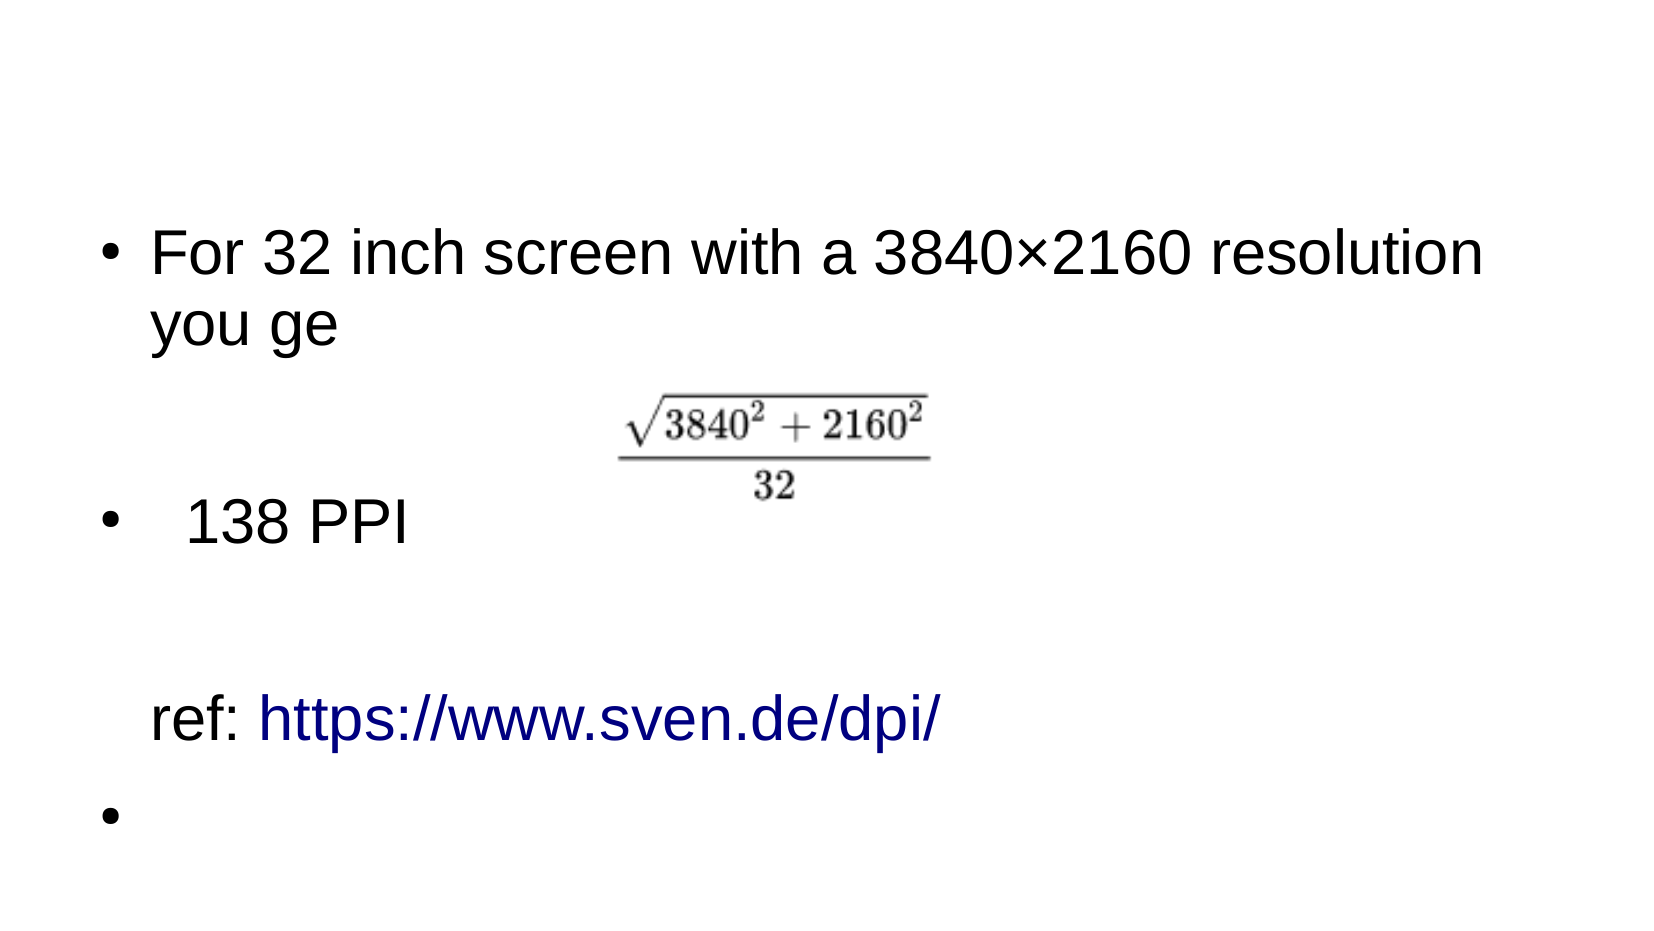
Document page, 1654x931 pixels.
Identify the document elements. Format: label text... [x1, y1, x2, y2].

picture [614, 389, 936, 504]
list For 32 inch screen with a 3840×2160 resolution you ge 138 PPI ref: https://www.sven.de/dpi/ [82, 217, 1571, 758]
